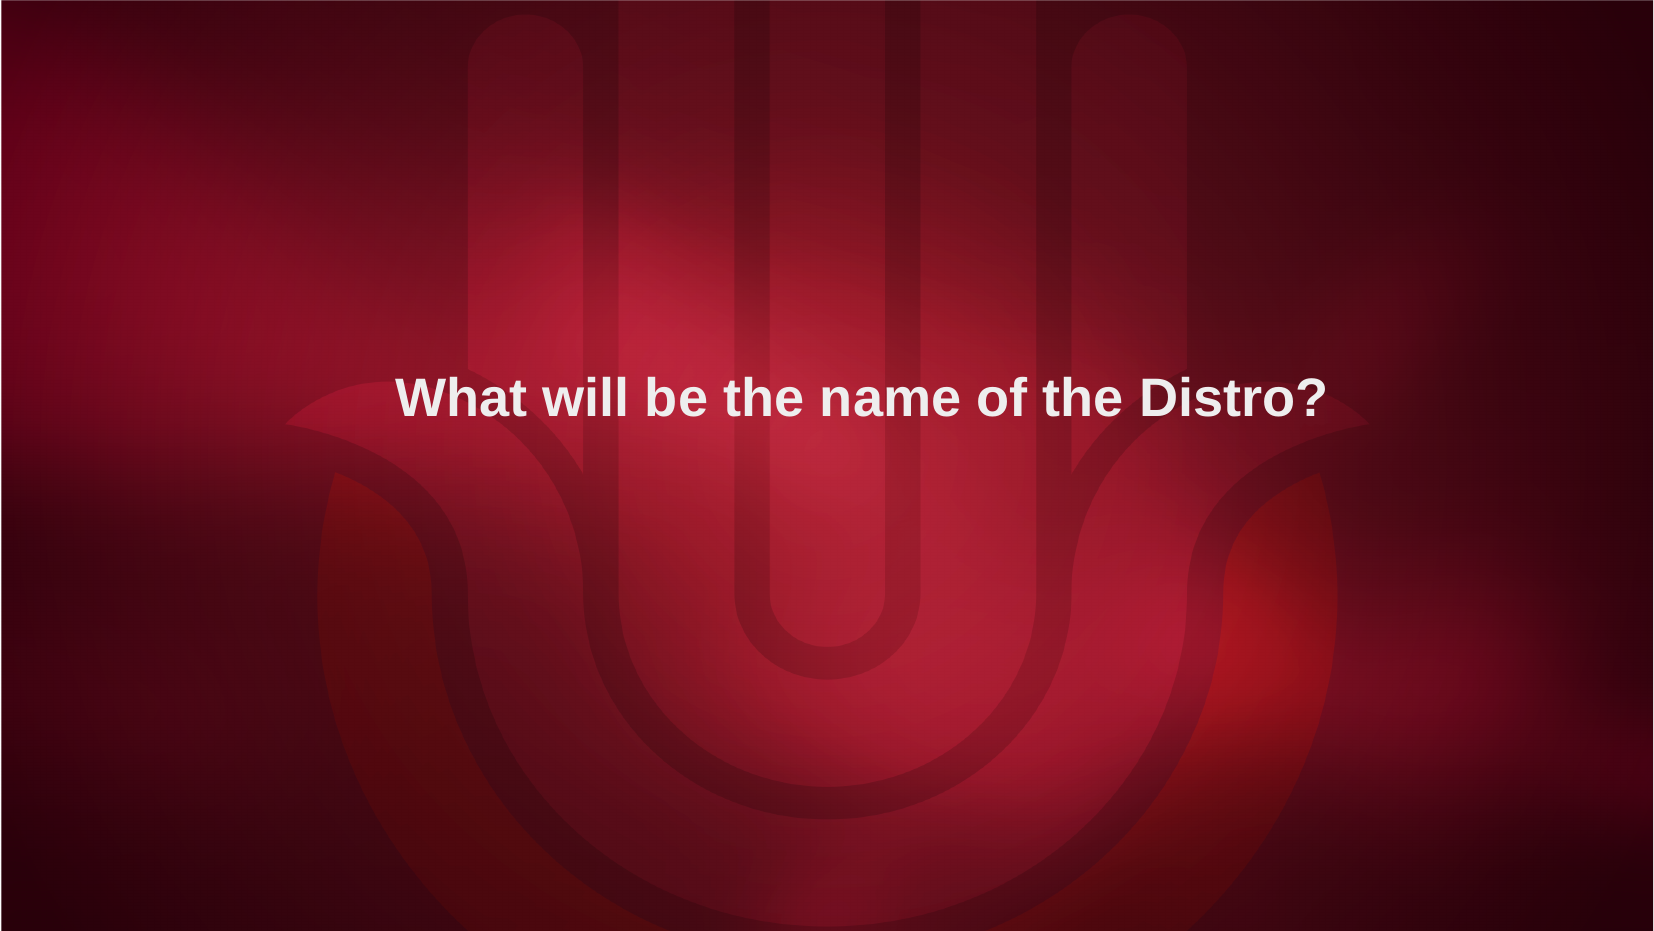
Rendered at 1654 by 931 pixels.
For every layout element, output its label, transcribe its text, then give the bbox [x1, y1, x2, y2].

text_box What will be the name of the Distro? [180, 359, 1546, 436]
picture [0, 0, 1654, 931]
